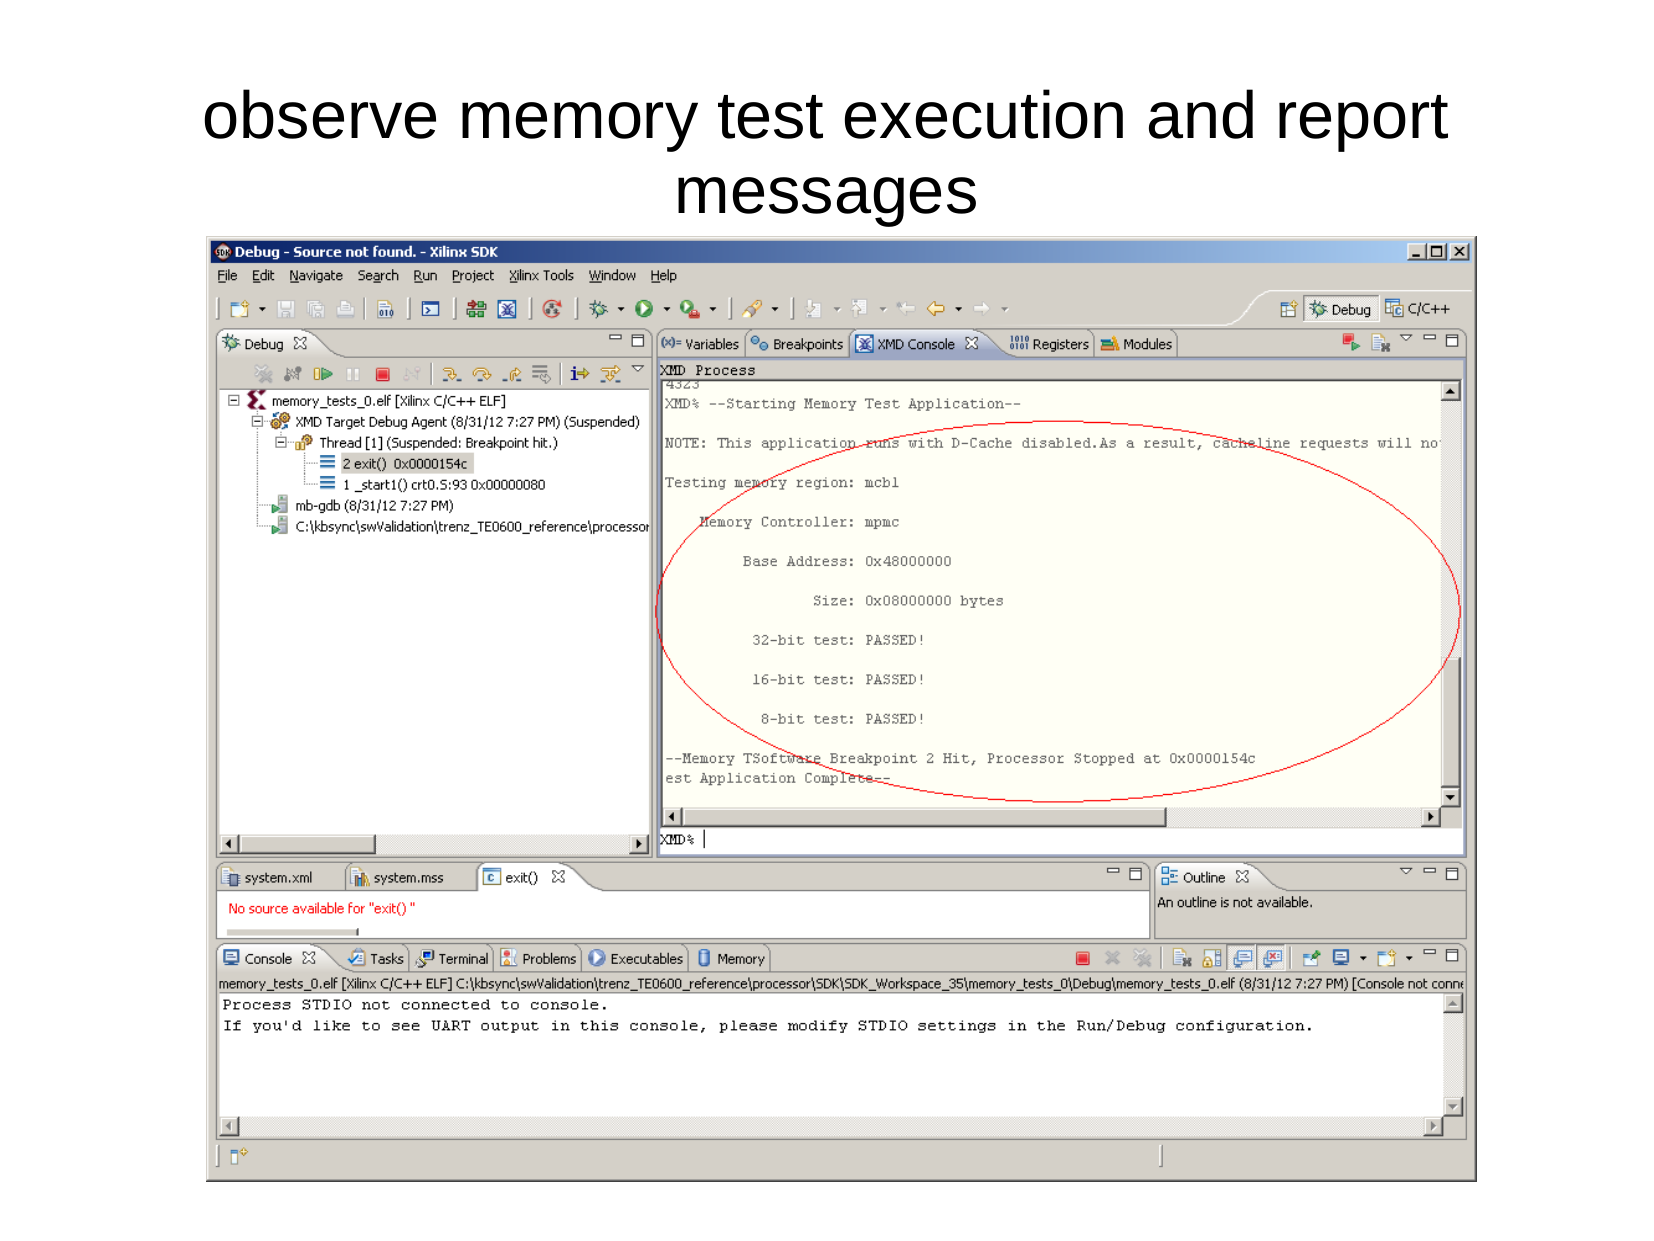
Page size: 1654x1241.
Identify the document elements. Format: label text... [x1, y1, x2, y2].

title observe memory test execution and report messages [82, 49, 1571, 257]
picture [206, 236, 1477, 1182]
